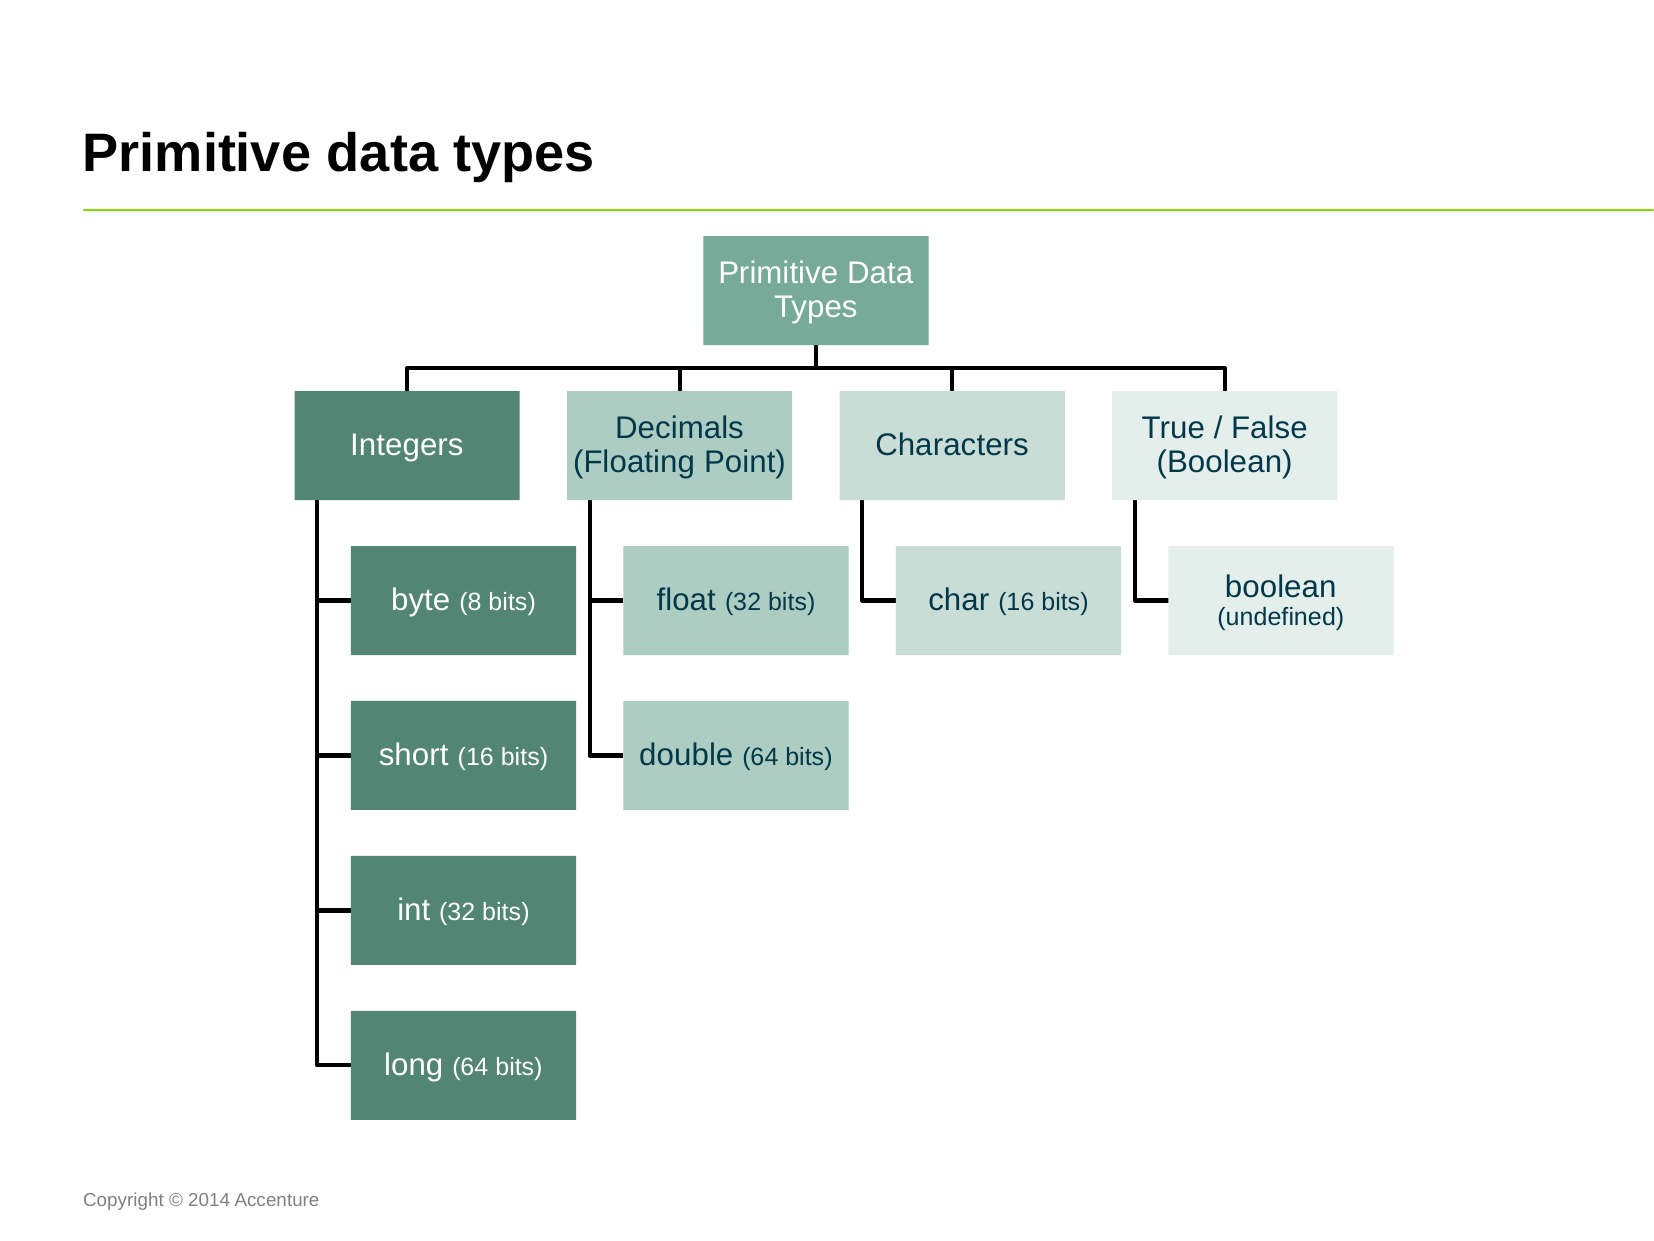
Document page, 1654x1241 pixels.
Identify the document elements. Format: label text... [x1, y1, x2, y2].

text_box float (32 bits) [623, 546, 849, 656]
text_box Primitive Data Types [703, 236, 929, 346]
text_box True / False (Boolean) [1112, 391, 1338, 501]
text_box Characters [839, 391, 1065, 501]
text_box double (64 bits) [623, 700, 849, 810]
text_box Decimals (Floating Point) [567, 391, 793, 501]
text_box long (64 bits) [350, 1010, 577, 1120]
title Primitive data types [82, 49, 1571, 257]
text_box byte (8 bits) [350, 546, 577, 656]
text_box short (16 bits) [350, 700, 577, 810]
text_box char (16 bits) [895, 546, 1122, 656]
text_box Integers [294, 391, 520, 501]
text_box boolean (undefined) [1168, 546, 1394, 656]
text_box int (32 bits) [350, 855, 577, 965]
